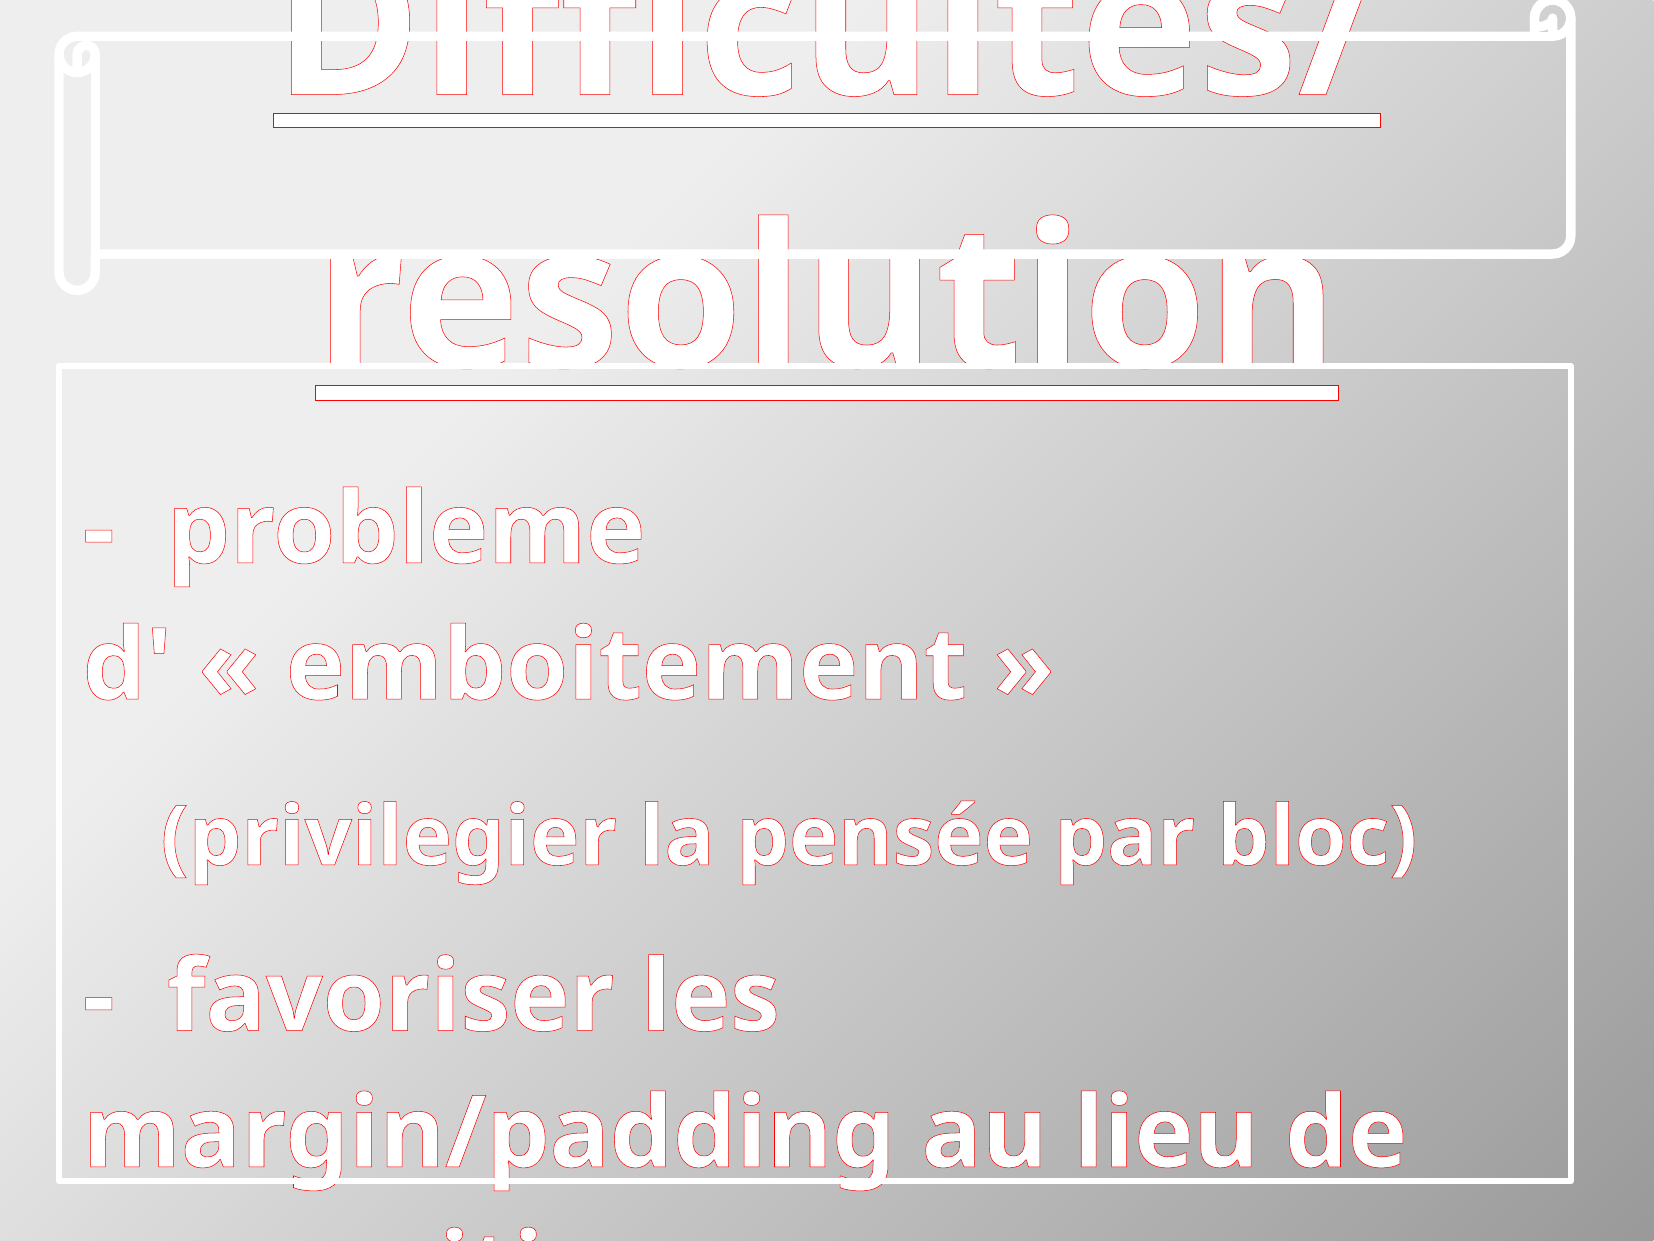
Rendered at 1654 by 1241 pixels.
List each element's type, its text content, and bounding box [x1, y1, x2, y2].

title Difficultes/resolution [97, 45, 1566, 249]
title Difficultes/resolution [82, 74, 91, 261]
title Difficultes/resolution [100, 251, 1571, 261]
list - probleme d' « emboitement » (privilegier la pensée par bloc) - favoriser les margin/padding au lieu de position - penser adaptatif (utilisation %, faciliter responsive [82, 290, 1571, 363]
list - probleme d' « emboitement » (privilegier la pensée par bloc) - favoriser les margin/padding au lieu de position - penser adaptatif (utilisation %, faciliter responsive [82, 369, 1568, 1163]
